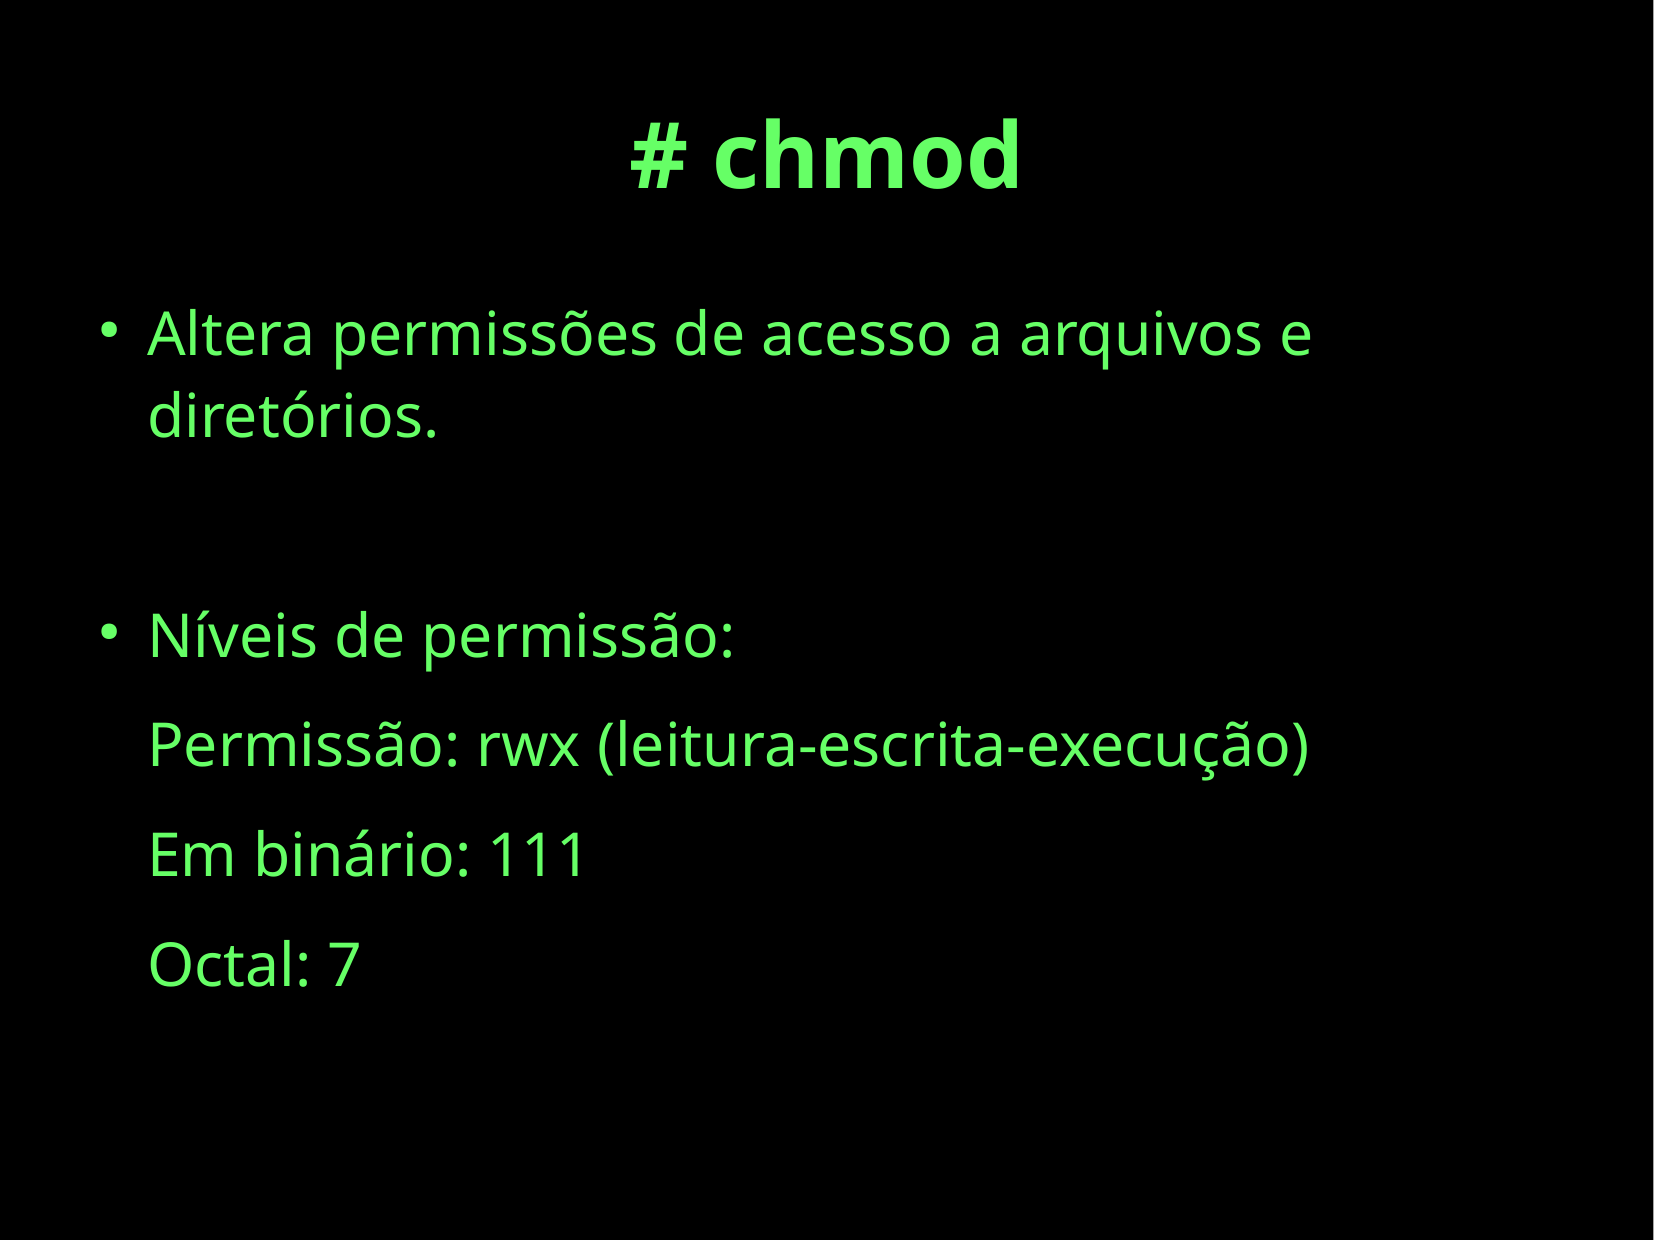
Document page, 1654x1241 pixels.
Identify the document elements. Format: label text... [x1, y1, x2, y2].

title # chmod [82, 49, 1571, 257]
list Altera permissões de acesso a arquivos e diretórios. Níveis de permissão: Permissão: rwx (leitura-escrita-execução) Em binário: 111 Octal: 7 [82, 290, 1571, 1010]
